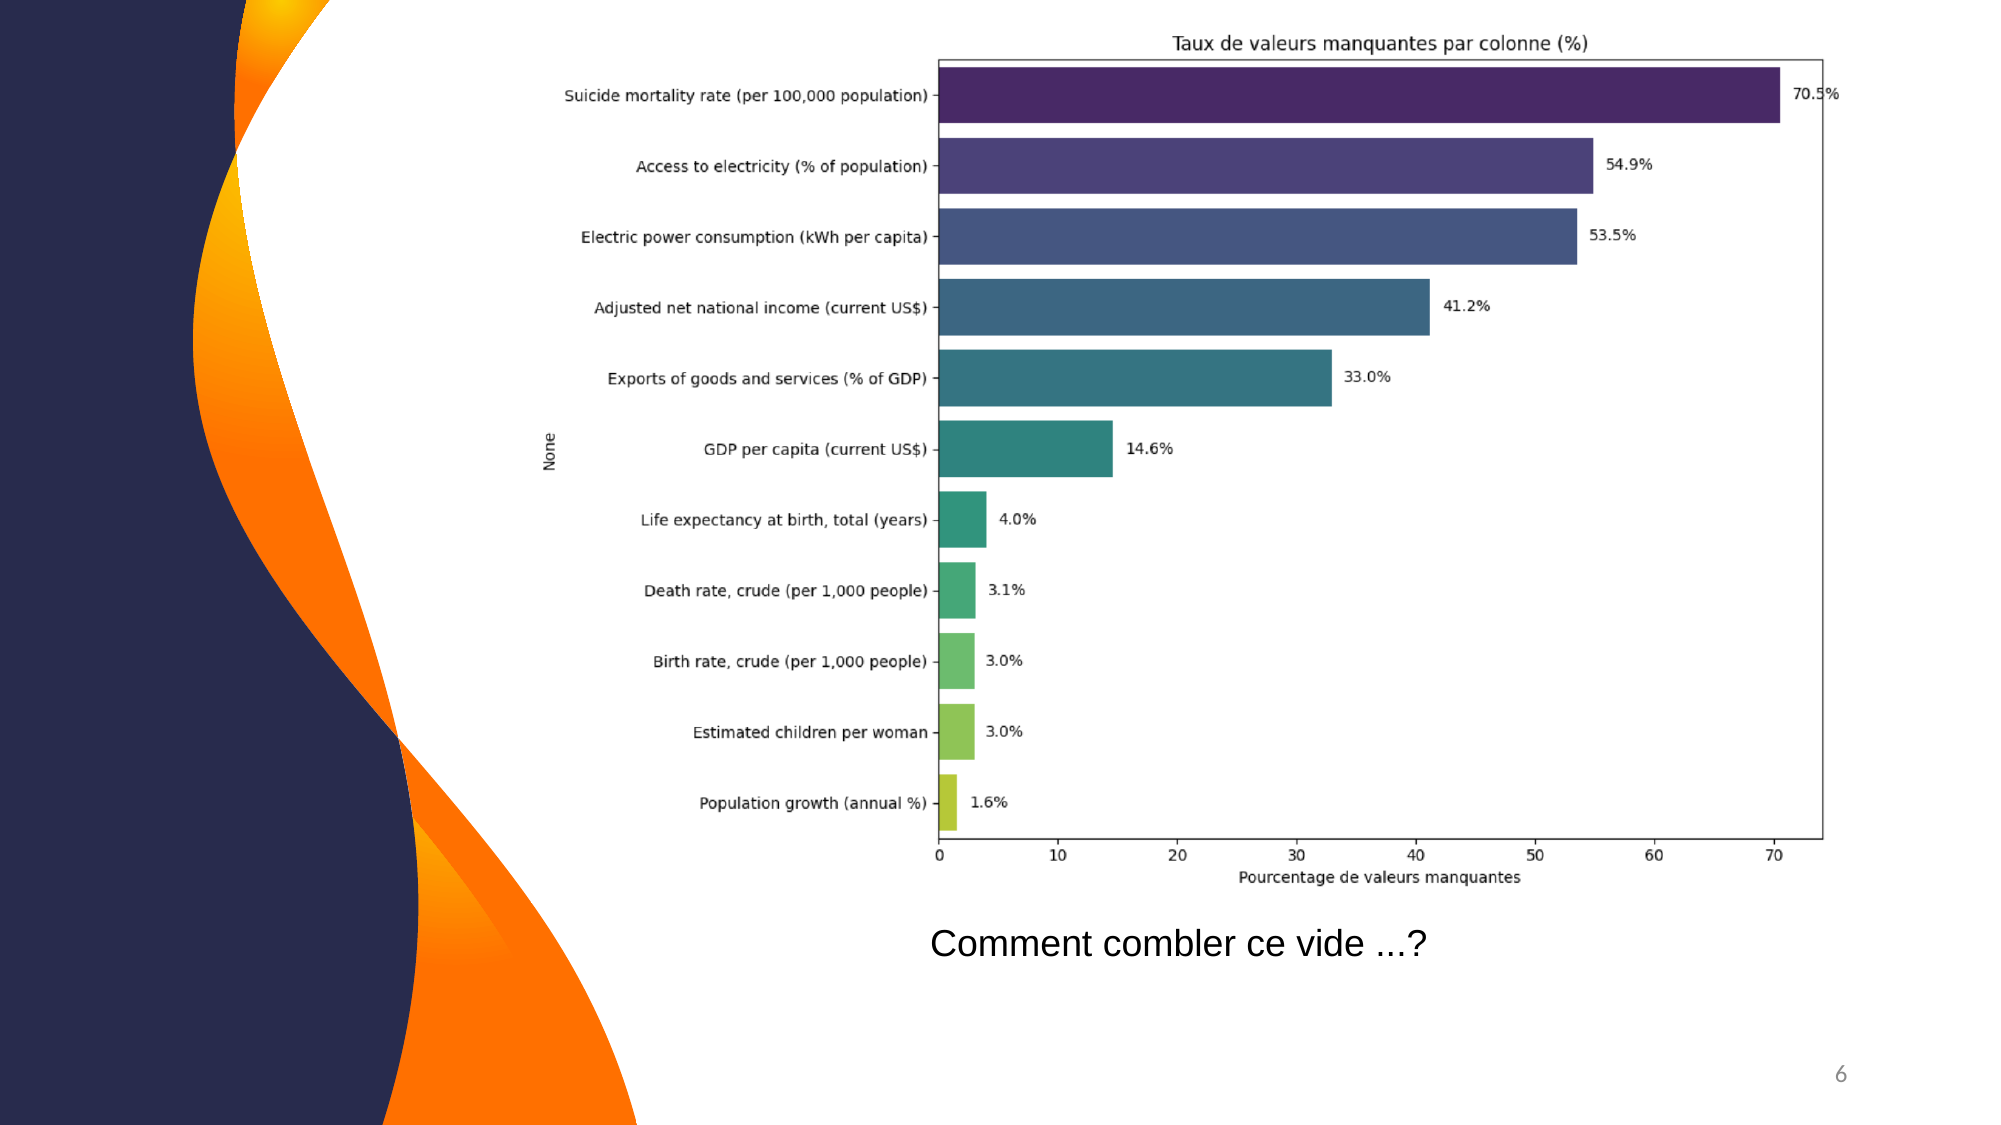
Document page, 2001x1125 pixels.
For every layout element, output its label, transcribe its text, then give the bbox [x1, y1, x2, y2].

picture [531, 29, 2000, 903]
text_box Comment combler ce vide ...? [915, 915, 1625, 1034]
